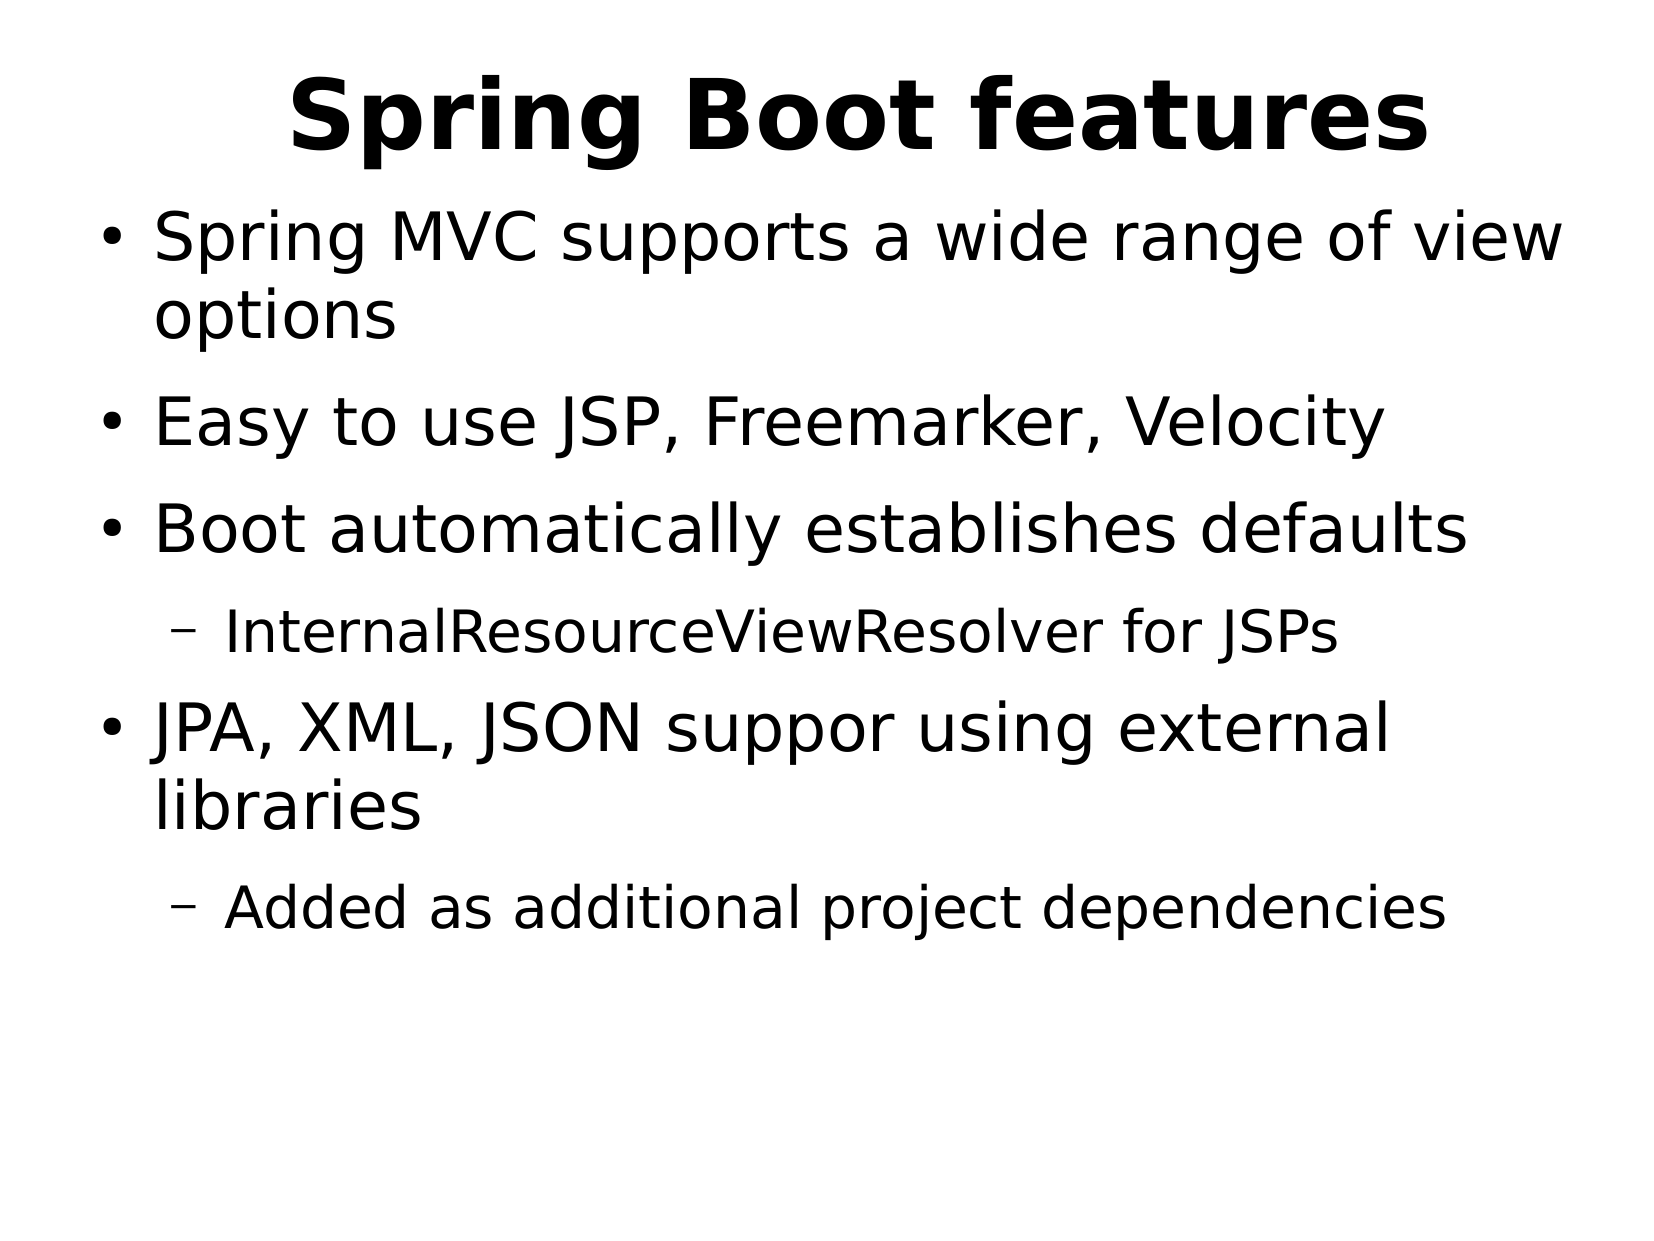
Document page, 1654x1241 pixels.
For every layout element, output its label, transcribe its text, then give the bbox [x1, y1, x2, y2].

list Spring MVC supports a wide range of view options Easy to use JSP, Freemarker, Velocity Boot automatically establishes defaults InternalResourceViewResolver for JSPs JPA, XML, JSON suppor using external libraries Added as additional project dependencies [82, 198, 1621, 1108]
title Spring Boot features [82, 57, 1638, 175]
